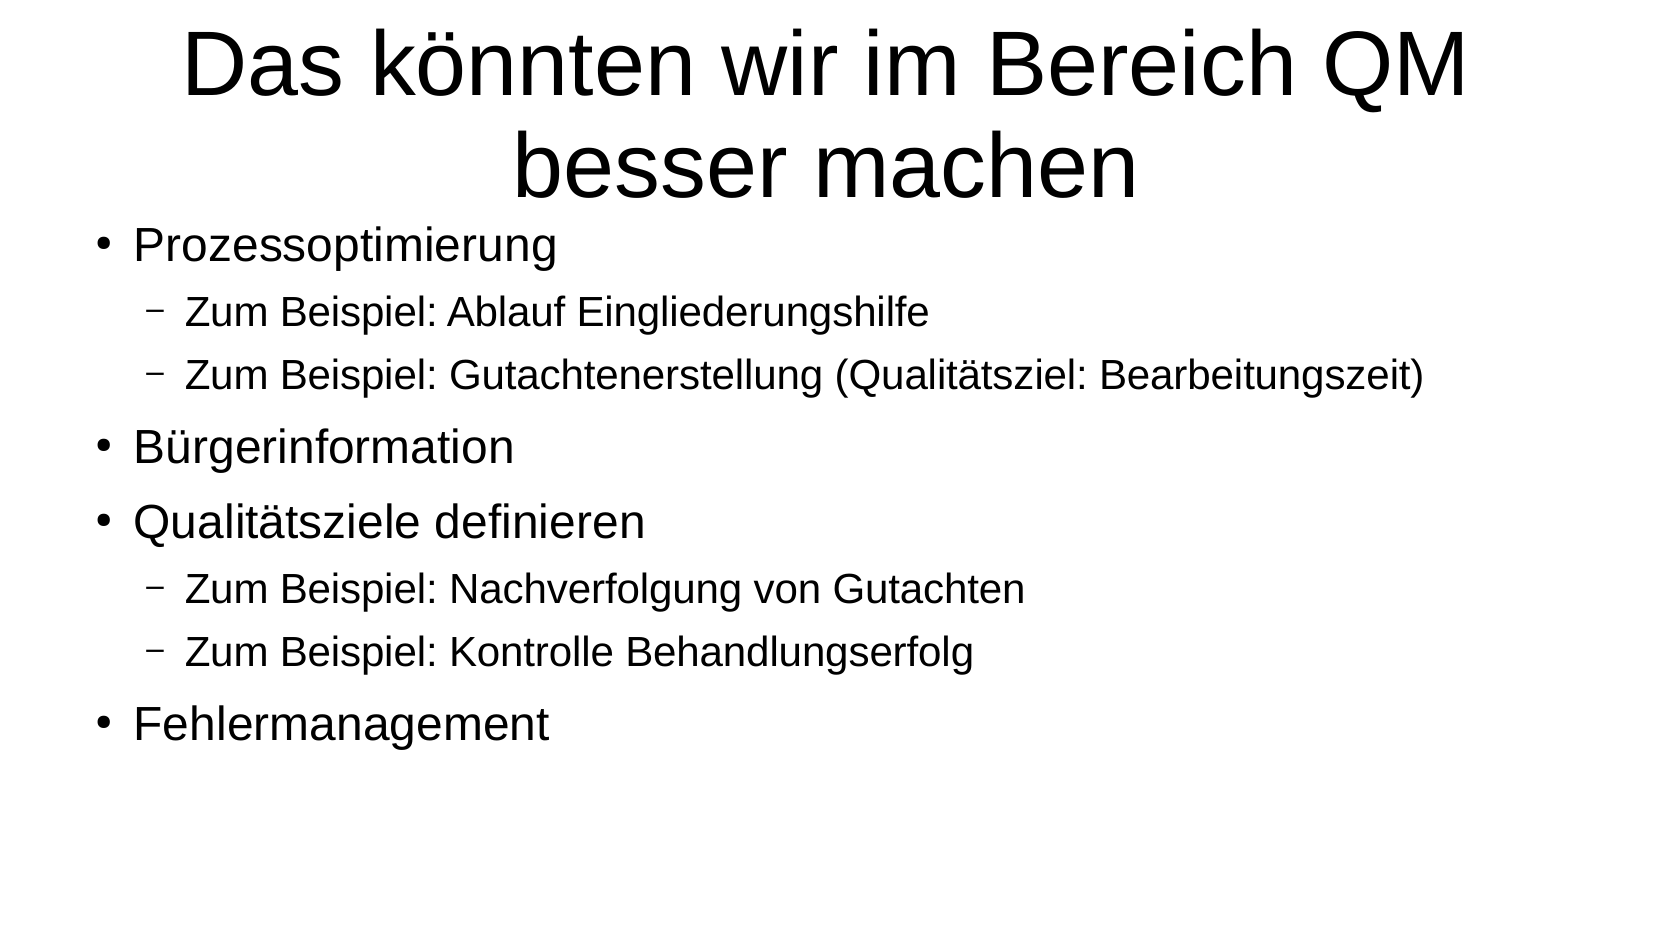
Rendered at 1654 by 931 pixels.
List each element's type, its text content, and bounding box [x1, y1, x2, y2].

list Prozessoptimierung Zum Beispiel: Ablauf Eingliederungshilfe Zum Beispiel: Gutachtenerstellung (Qualitätsziel: Bearbeitungszeit) Bürgerinformation Qualitätsziele definieren Zum Beispiel: Nachverfolgung von Gutachten Zum Beispiel: Kontrolle Behandlungserfolg Fehlermanagement [82, 217, 1571, 758]
title Das könnten wir im Bereich QM besser machen [82, 12, 1571, 217]
